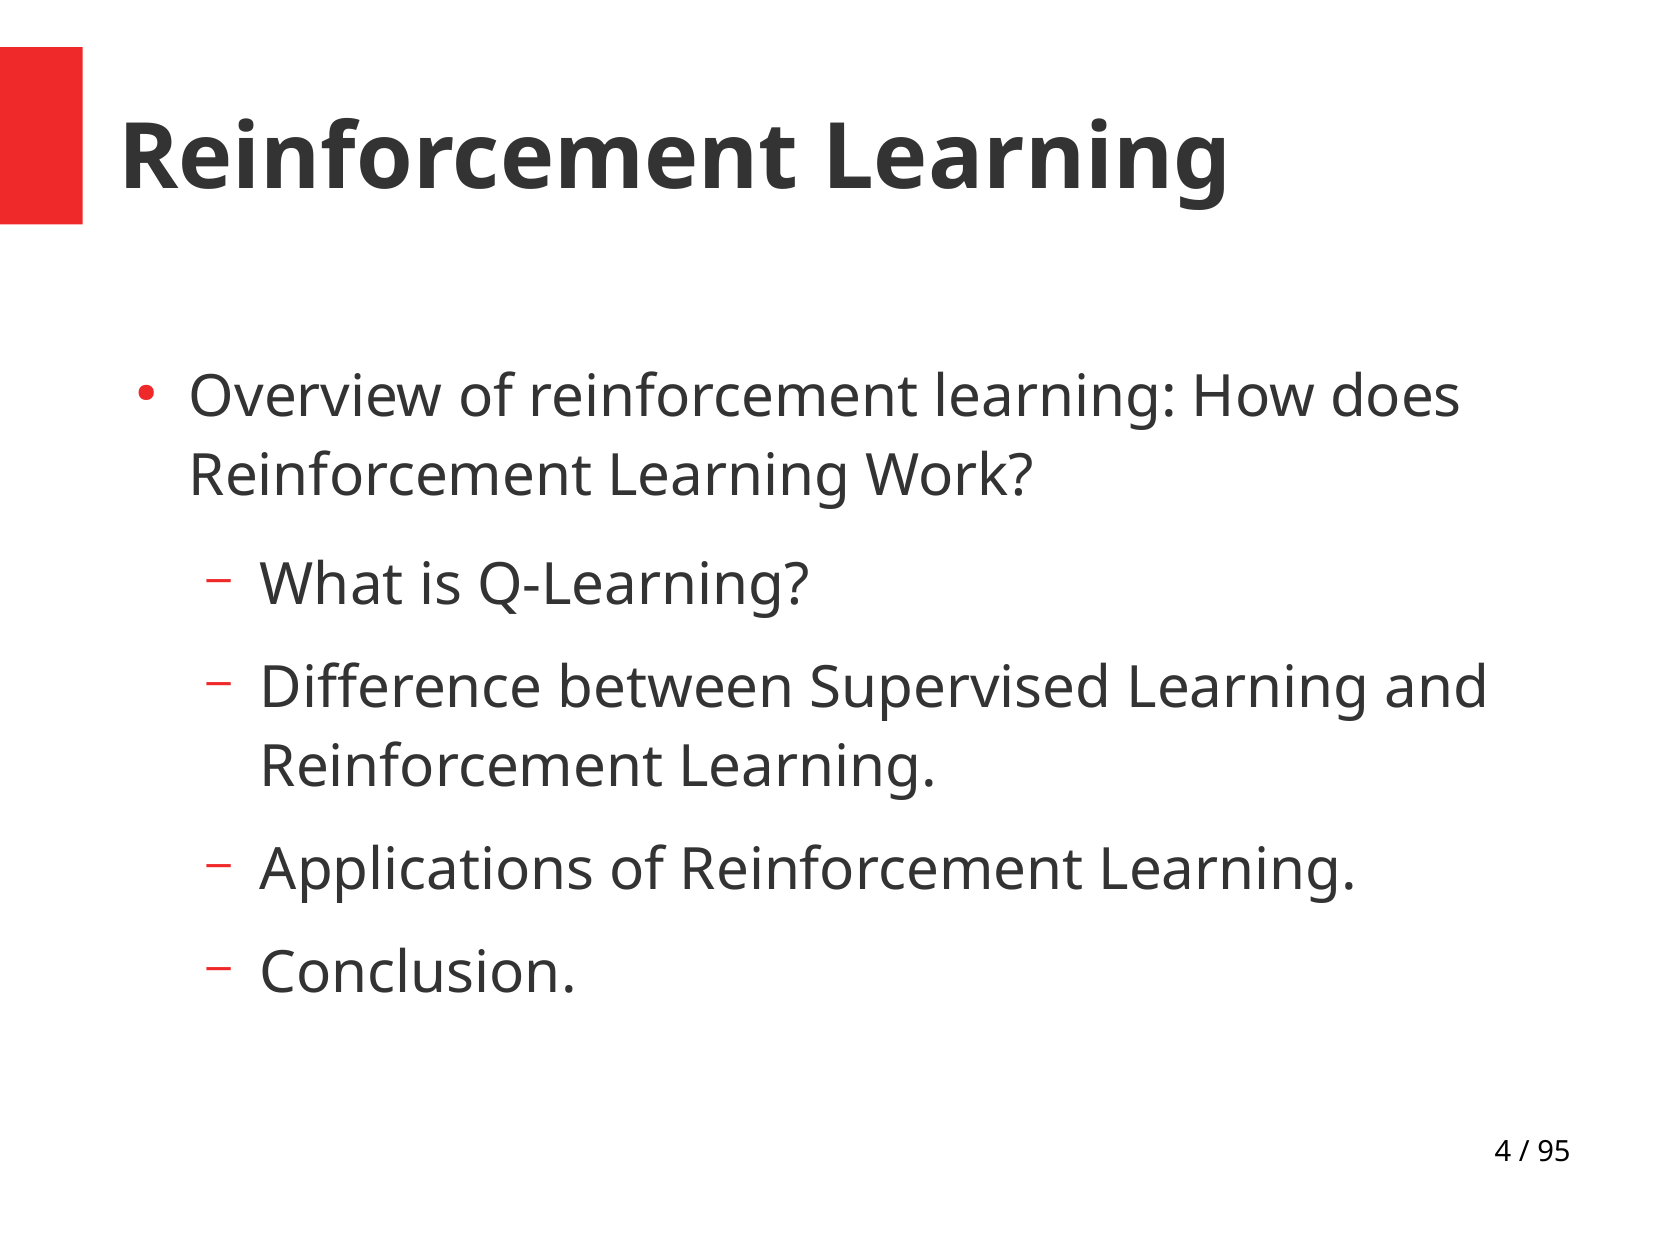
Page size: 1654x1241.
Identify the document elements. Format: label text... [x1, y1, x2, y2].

title Reinforcement Learning [118, 49, 1571, 257]
list Overview of reinforcement learning: How does Reinforcement Learning Work? What is Q-Learning? Difference between Supervised Learning and Reinforcement Learning. Applications of Reinforcement Learning. Conclusion. [118, 354, 1536, 1074]
